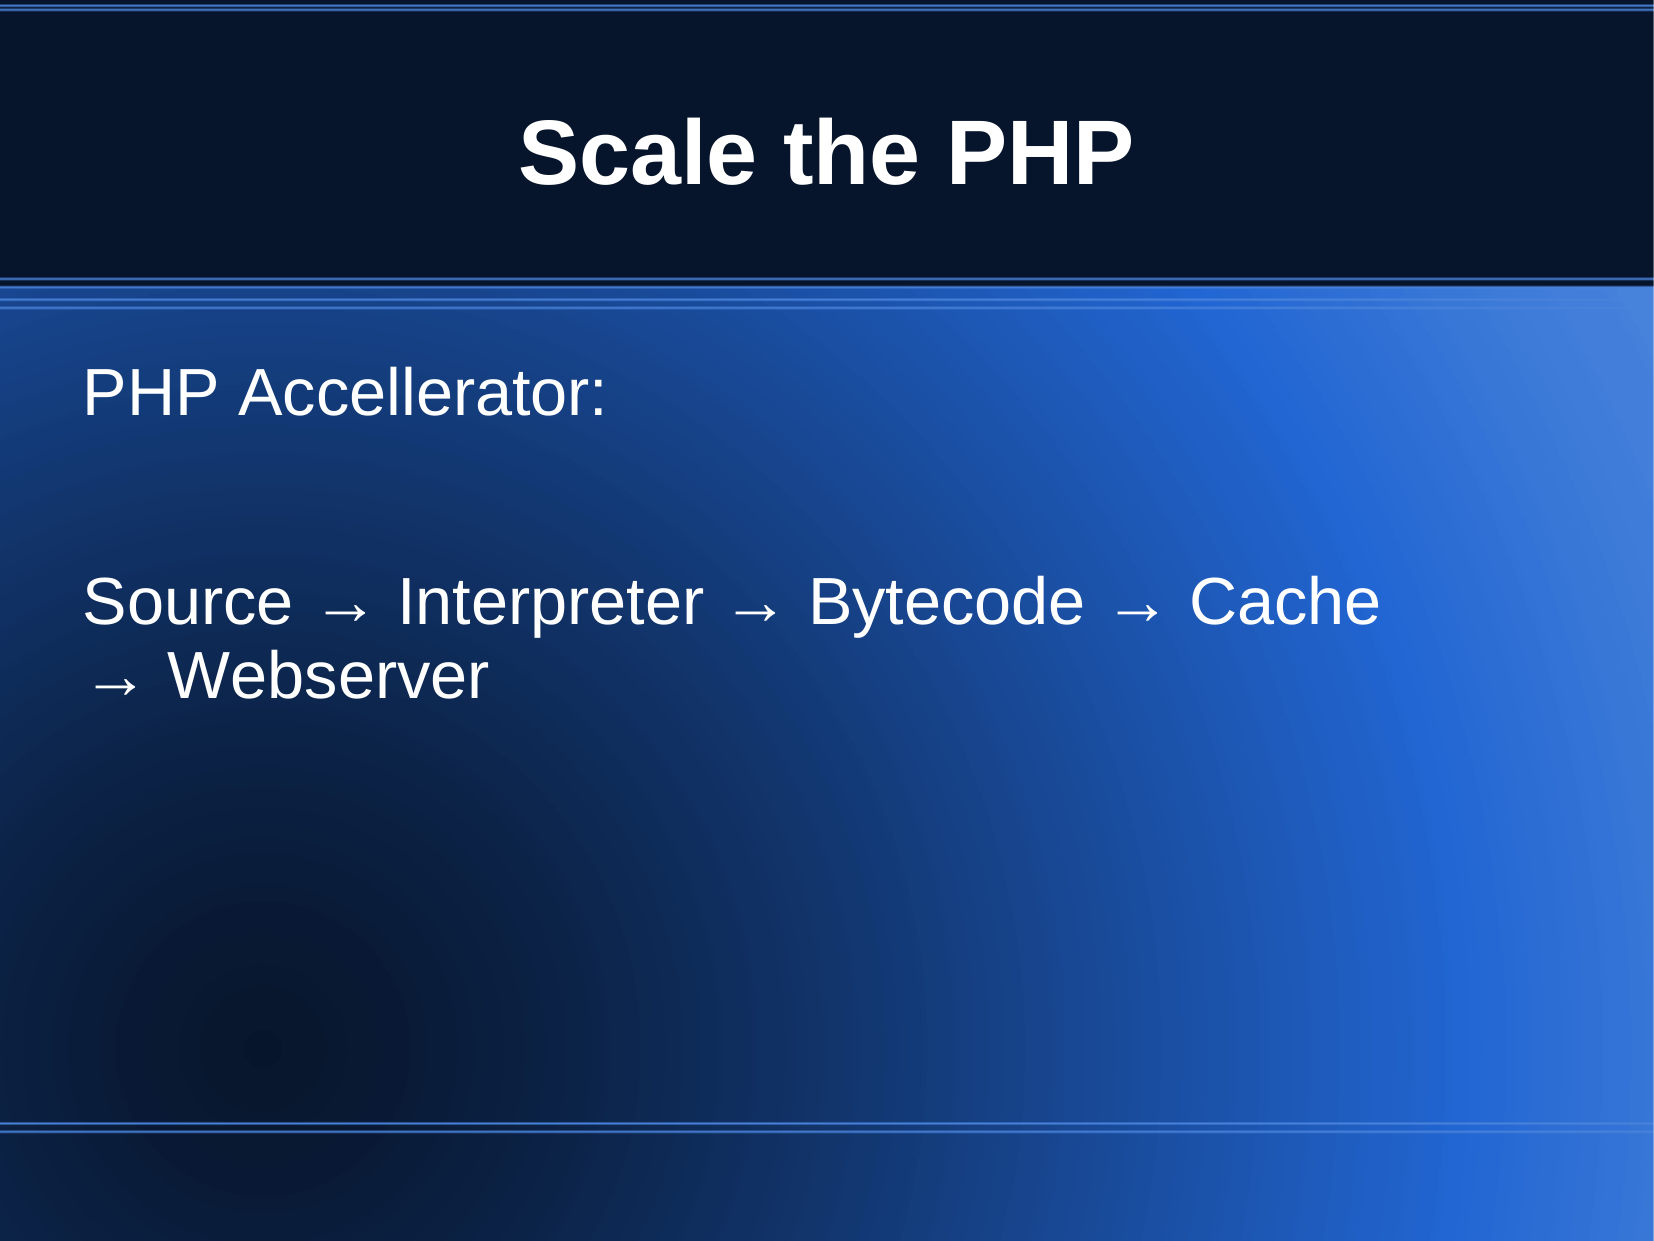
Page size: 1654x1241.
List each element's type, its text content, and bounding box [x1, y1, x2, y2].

title Scale the PHP [82, 49, 1571, 257]
picture [0, 0, 1654, 1241]
list PHP Accellerator: Source → Interpreter → Bytecode → Cache → Webserver [82, 355, 1565, 1174]
